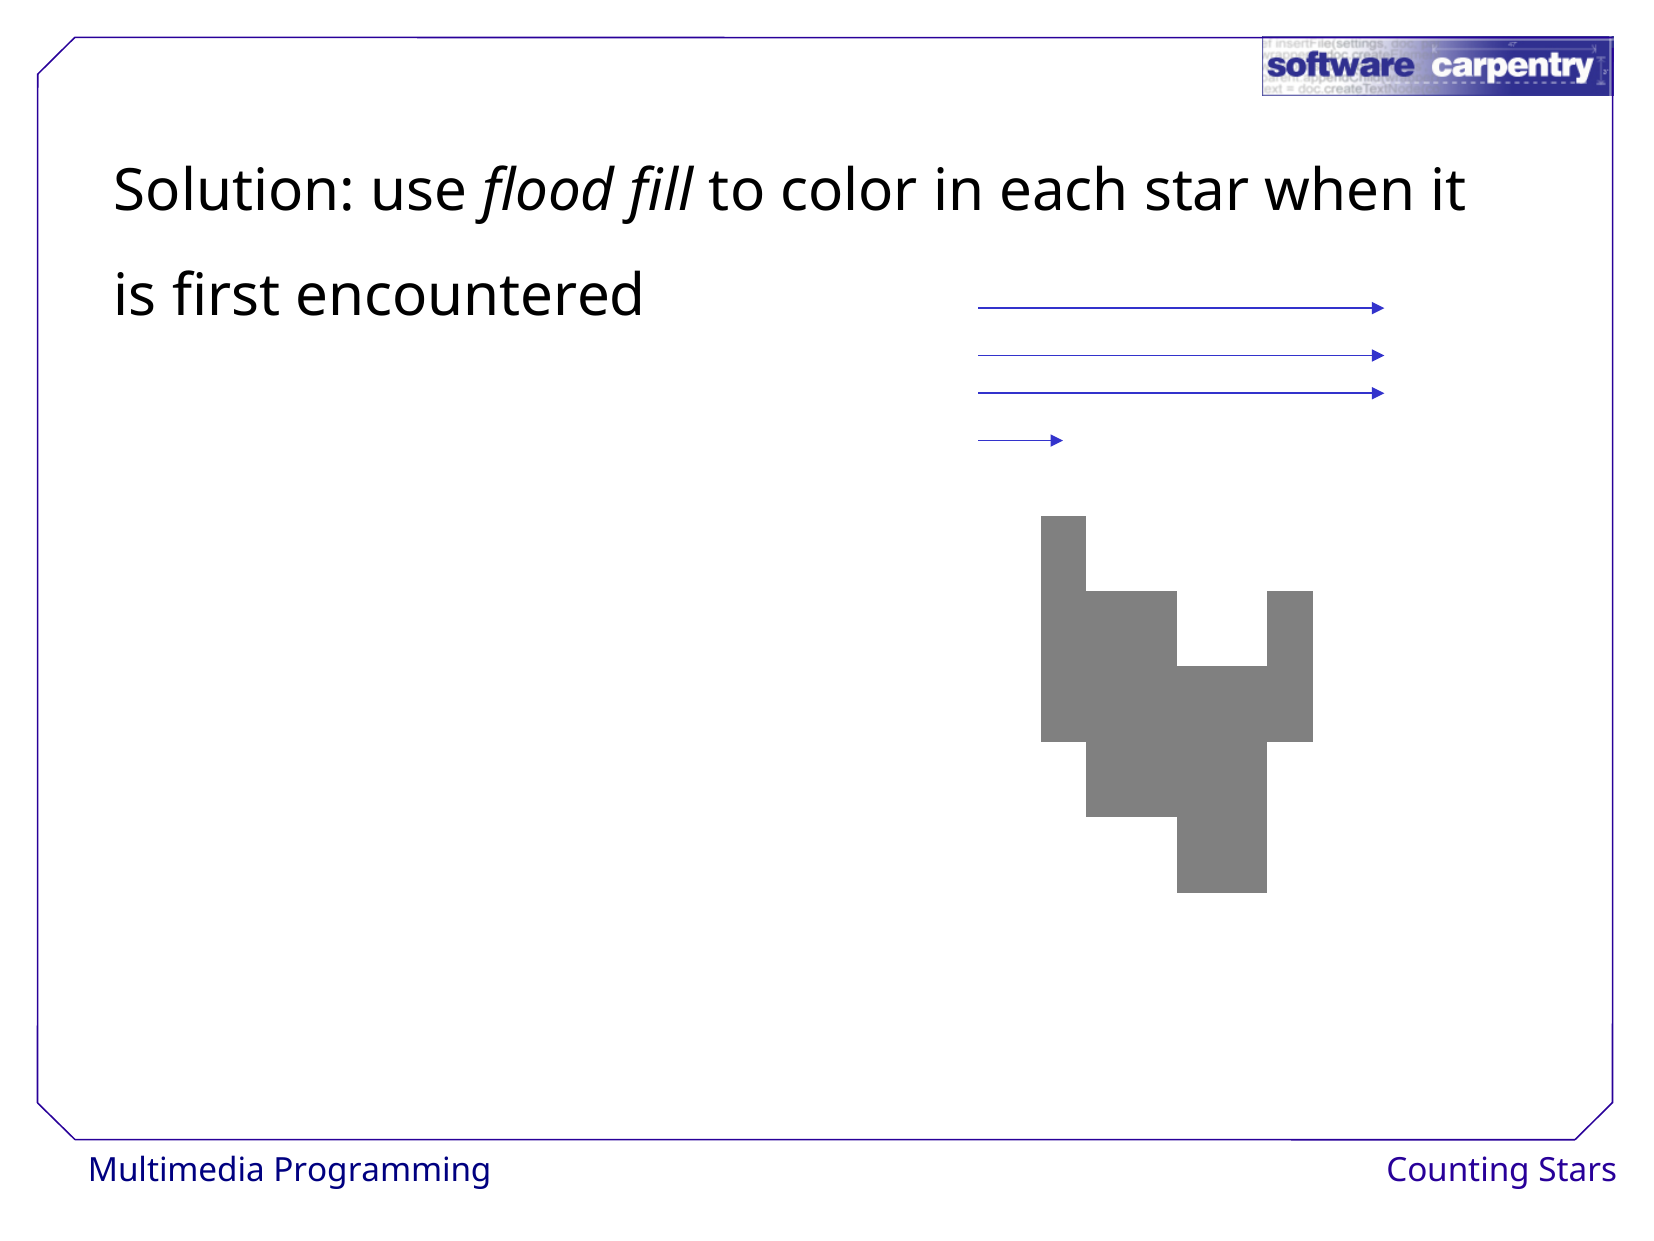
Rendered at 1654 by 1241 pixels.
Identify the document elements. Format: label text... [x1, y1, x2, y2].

table_cell [995, 591, 1041, 666]
table_cell [1267, 666, 1313, 742]
table_cell [1177, 1043, 1222, 1119]
table_cell [1313, 893, 1358, 968]
table_header [1086, 289, 1131, 307]
table_cell [1358, 365, 1403, 440]
table_cell [1041, 394, 1086, 440]
table_header [995, 289, 1041, 307]
table_cell [1131, 817, 1177, 893]
table_cell [995, 1119, 1041, 1194]
table_cell [995, 394, 1041, 440]
table_cell [1358, 1043, 1403, 1119]
table_cell [1358, 817, 1403, 893]
table_cell [1086, 365, 1131, 392]
table_cell [1177, 666, 1222, 742]
table_cell [1177, 968, 1222, 1043]
table_header [1131, 289, 1177, 307]
table_cell [1313, 1043, 1358, 1119]
table_cell [1313, 394, 1358, 440]
table_cell [1177, 591, 1222, 666]
table_cell [1177, 742, 1222, 817]
table_cell [1131, 591, 1177, 666]
table_cell [1041, 893, 1086, 968]
table_cell [1086, 591, 1131, 666]
table_header [1177, 309, 1222, 355]
table_header [1358, 289, 1403, 365]
table_header [995, 356, 1041, 365]
table_header [1222, 356, 1267, 365]
table_cell [1177, 817, 1222, 893]
table_cell [1358, 968, 1403, 1043]
table_header [1041, 289, 1086, 307]
table_cell [1222, 1043, 1267, 1119]
table_cell [1267, 817, 1313, 893]
table_cell [1267, 591, 1313, 666]
table_cell [1131, 666, 1177, 742]
table_cell [950, 440, 995, 516]
table_cell [1313, 516, 1358, 591]
table_cell [950, 365, 995, 440]
table_cell [1222, 968, 1267, 1043]
table_cell [1086, 440, 1131, 516]
table_header [1222, 289, 1267, 307]
table_cell [1222, 394, 1267, 440]
table_cell [950, 1043, 995, 1119]
table_header [1313, 356, 1358, 365]
table_cell [1131, 394, 1177, 440]
table_header [1267, 356, 1313, 365]
table_cell [995, 893, 1041, 968]
table_header [1041, 309, 1086, 355]
table_header [1177, 356, 1222, 365]
table_cell [950, 1119, 995, 1194]
table_cell [995, 441, 1041, 516]
table_cell [995, 968, 1041, 1043]
table_cell [1267, 742, 1313, 817]
table_cell [950, 666, 995, 742]
table_header [1086, 309, 1131, 355]
table_header [1222, 309, 1267, 355]
table_cell [1313, 968, 1358, 1043]
table_cell [1086, 968, 1131, 1043]
table_cell [1267, 394, 1313, 440]
table_cell [1041, 1043, 1086, 1119]
table_header [1131, 356, 1177, 365]
table_cell [995, 1043, 1041, 1119]
table_cell [1086, 516, 1131, 591]
table_cell [1222, 591, 1267, 666]
table_cell [1222, 1119, 1267, 1194]
table_cell [1222, 742, 1267, 817]
table_cell [995, 742, 1041, 817]
table_cell [1041, 968, 1086, 1043]
table_cell [1041, 742, 1086, 817]
table_header [1267, 309, 1313, 355]
table_cell [1131, 516, 1177, 591]
table_cell [995, 817, 1041, 893]
table_cell [1131, 968, 1177, 1043]
table_cell [1222, 817, 1267, 893]
table_cell [1086, 1119, 1131, 1194]
table_header [1313, 289, 1358, 307]
table_header [1267, 289, 1313, 307]
table_cell [1041, 516, 1086, 591]
table_cell [1358, 893, 1403, 968]
table_header [1086, 356, 1131, 365]
table_cell [995, 666, 1041, 742]
table_cell [1267, 516, 1313, 591]
table_cell [1358, 666, 1403, 742]
table_cell [1313, 365, 1358, 392]
table_cell [1041, 591, 1086, 666]
table_cell [1267, 440, 1313, 516]
table_cell [1131, 1043, 1177, 1119]
table_cell [1041, 1119, 1086, 1194]
table_cell [1041, 817, 1086, 893]
table_cell [1041, 666, 1086, 742]
table_cell [1267, 1119, 1313, 1194]
table_cell [950, 817, 995, 893]
table_cell [1313, 440, 1358, 516]
table_cell [1086, 742, 1131, 817]
table_cell [1131, 742, 1177, 817]
table_cell [1041, 440, 1086, 516]
table_cell [1086, 666, 1131, 742]
table_cell [1041, 365, 1086, 392]
table_cell [1222, 516, 1267, 591]
table_header [950, 289, 995, 365]
table_cell [1222, 365, 1267, 392]
table_header [1131, 309, 1177, 355]
table_cell [1131, 1119, 1177, 1194]
table_cell [995, 516, 1041, 591]
table_cell [1177, 365, 1222, 392]
table_cell [1131, 365, 1177, 392]
table_cell [1358, 440, 1403, 516]
table_cell [1177, 893, 1222, 968]
table_cell [1267, 968, 1313, 1043]
table_cell [1358, 742, 1403, 817]
table_cell [1177, 516, 1222, 591]
table_cell [950, 968, 995, 1043]
table_cell [1313, 666, 1358, 742]
table_cell [1313, 817, 1358, 893]
table_cell [1131, 893, 1177, 968]
table_cell [1267, 365, 1313, 392]
table_cell [1267, 1043, 1313, 1119]
table_cell [950, 742, 995, 817]
table_cell [995, 365, 1041, 392]
table_cell [1086, 893, 1131, 968]
picture [1262, 36, 1614, 96]
table_cell [1222, 440, 1267, 516]
table_cell [1267, 893, 1313, 968]
table_cell [1086, 817, 1131, 893]
table_cell [1086, 1043, 1131, 1119]
table_cell [1177, 394, 1222, 440]
table_header [1041, 356, 1086, 365]
table_cell [1358, 516, 1403, 591]
table_cell [950, 591, 995, 666]
table_header [995, 309, 1041, 355]
table_cell [1177, 440, 1222, 516]
table_cell [1177, 1119, 1222, 1194]
table_cell [950, 516, 995, 591]
table_cell [1313, 591, 1358, 666]
table_cell [1222, 666, 1267, 742]
table_cell [1131, 440, 1177, 516]
table_header [1313, 309, 1358, 355]
table_cell [1313, 1119, 1358, 1194]
table_cell [1358, 1119, 1403, 1194]
table_cell [950, 893, 995, 968]
table_cell [1313, 742, 1358, 817]
table_cell [1358, 591, 1403, 666]
table_cell [1222, 893, 1267, 968]
table_header [1177, 289, 1222, 307]
text_box Solution: use flood fill to color in each star when it is first encountered [99, 109, 1593, 335]
table_cell [1086, 394, 1131, 440]
